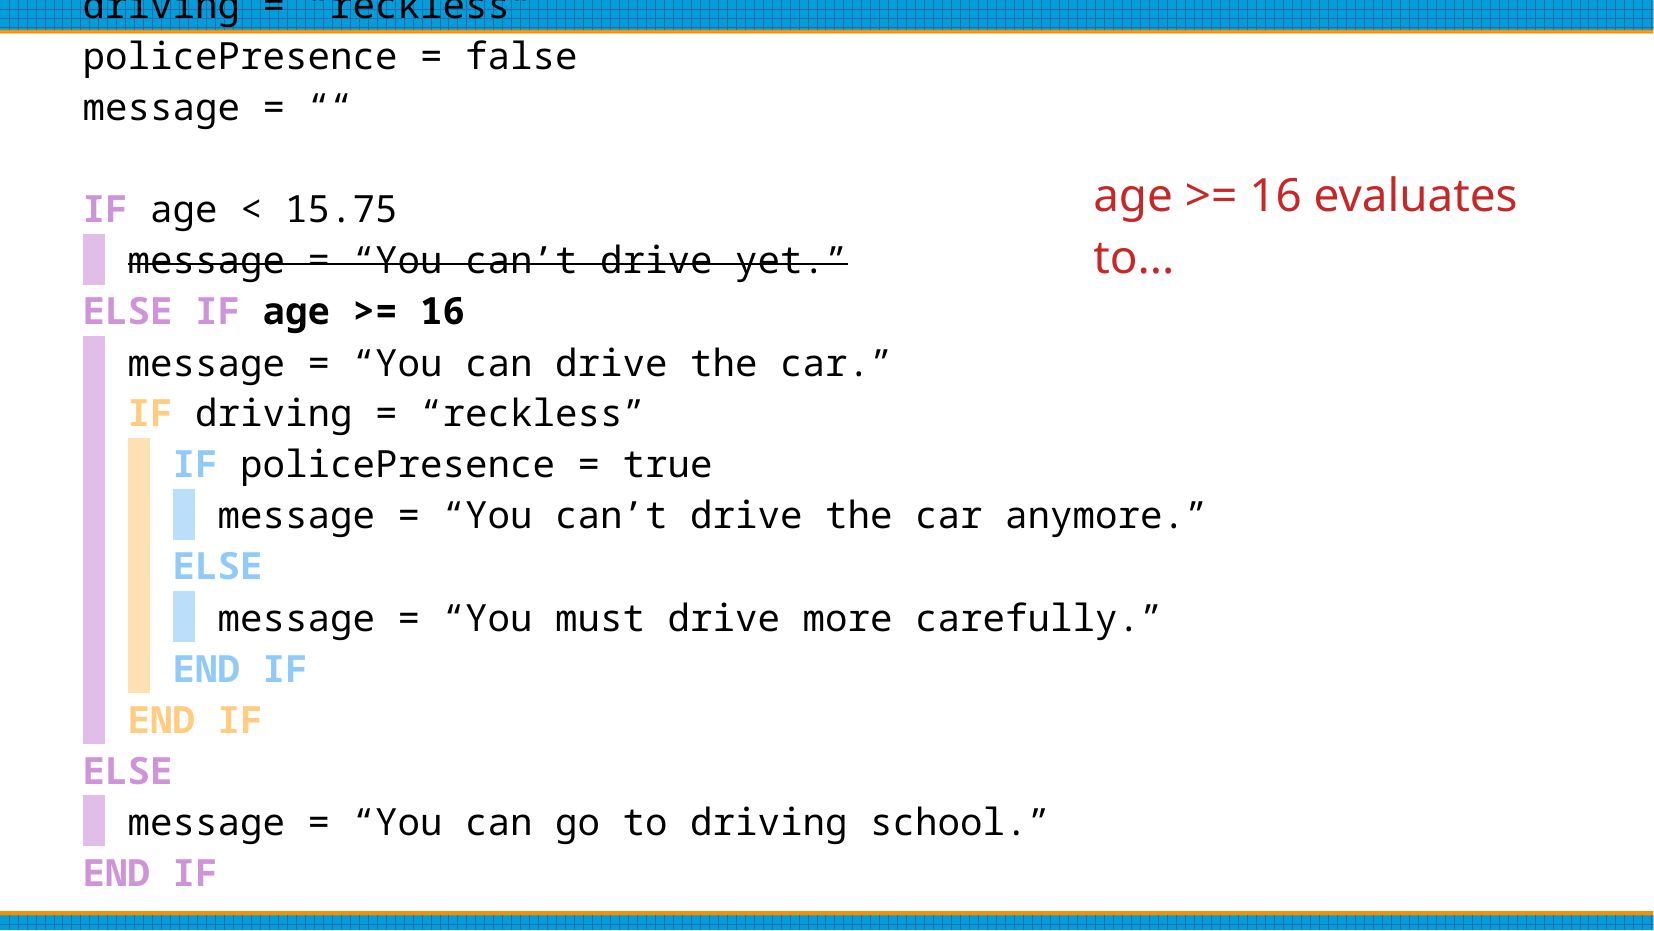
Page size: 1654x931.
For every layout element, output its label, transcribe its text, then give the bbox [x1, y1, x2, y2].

text_box age >= 16 evaluates to... [1087, 75, 1613, 376]
subtitle age = 16 driving = “reckless“ policePresence = false message = ““ IF age < 15.75 message = “You can’t drive yet.” ELSE IF age >= 16 message = “You can drive the car.” IF driving = “reckless” IF policePresence = true message = “You can’t drive the car anymore.” ELSE message = “You must drive more carefully.” END IF END IF ELSE message = “You can go to driving school.” END IF output message [82, 69, 1571, 858]
